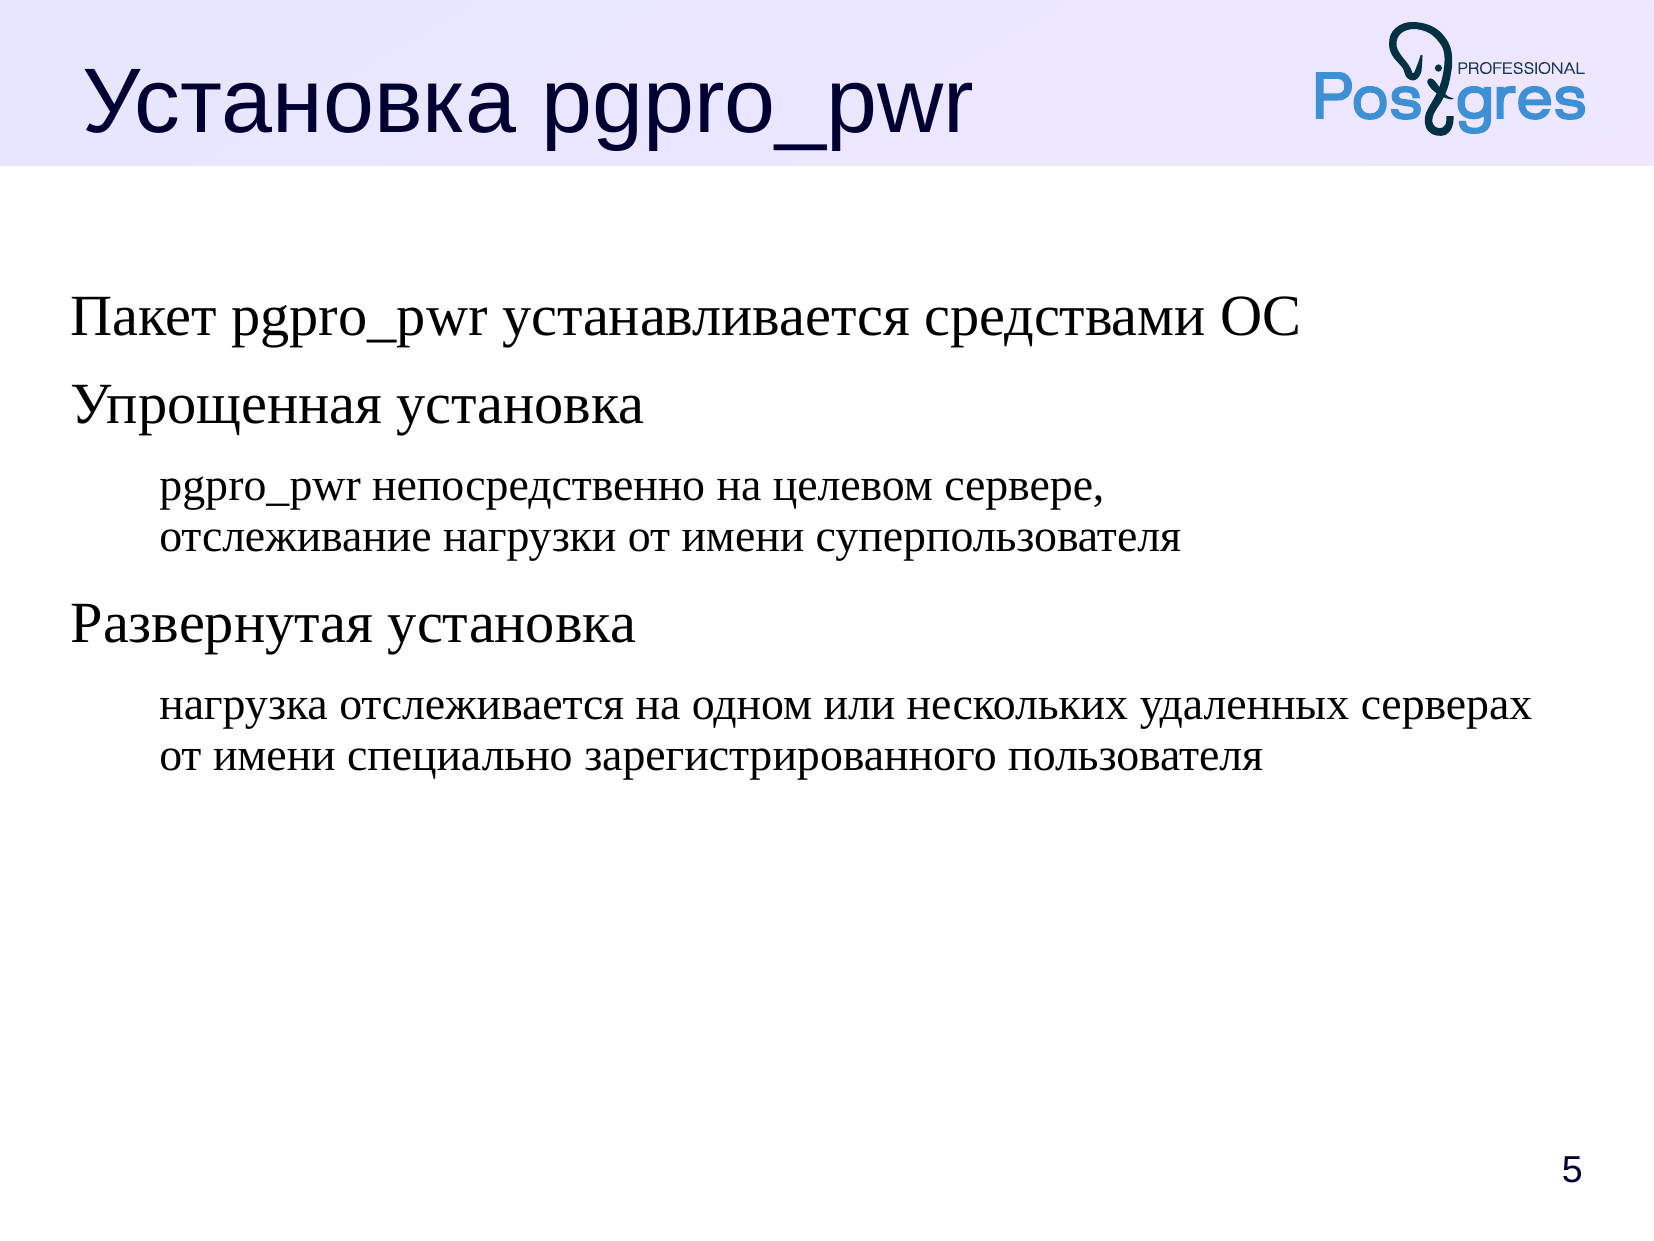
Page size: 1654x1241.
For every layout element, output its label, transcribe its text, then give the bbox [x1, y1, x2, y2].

list Пакет pgpro_pwr устанавливается средствами ОС Упрощенная установка pgpro_pwr непосредственно на целевом сервере, отслеживание нагрузки от имени суперпользователя Развернутая установка нагрузка отслеживается на одном или нескольких удаленных серверах от имени специально зарегистрированного пользователя [70, 283, 1583, 1134]
title Установка pgpro_pwr [82, 49, 1252, 153]
